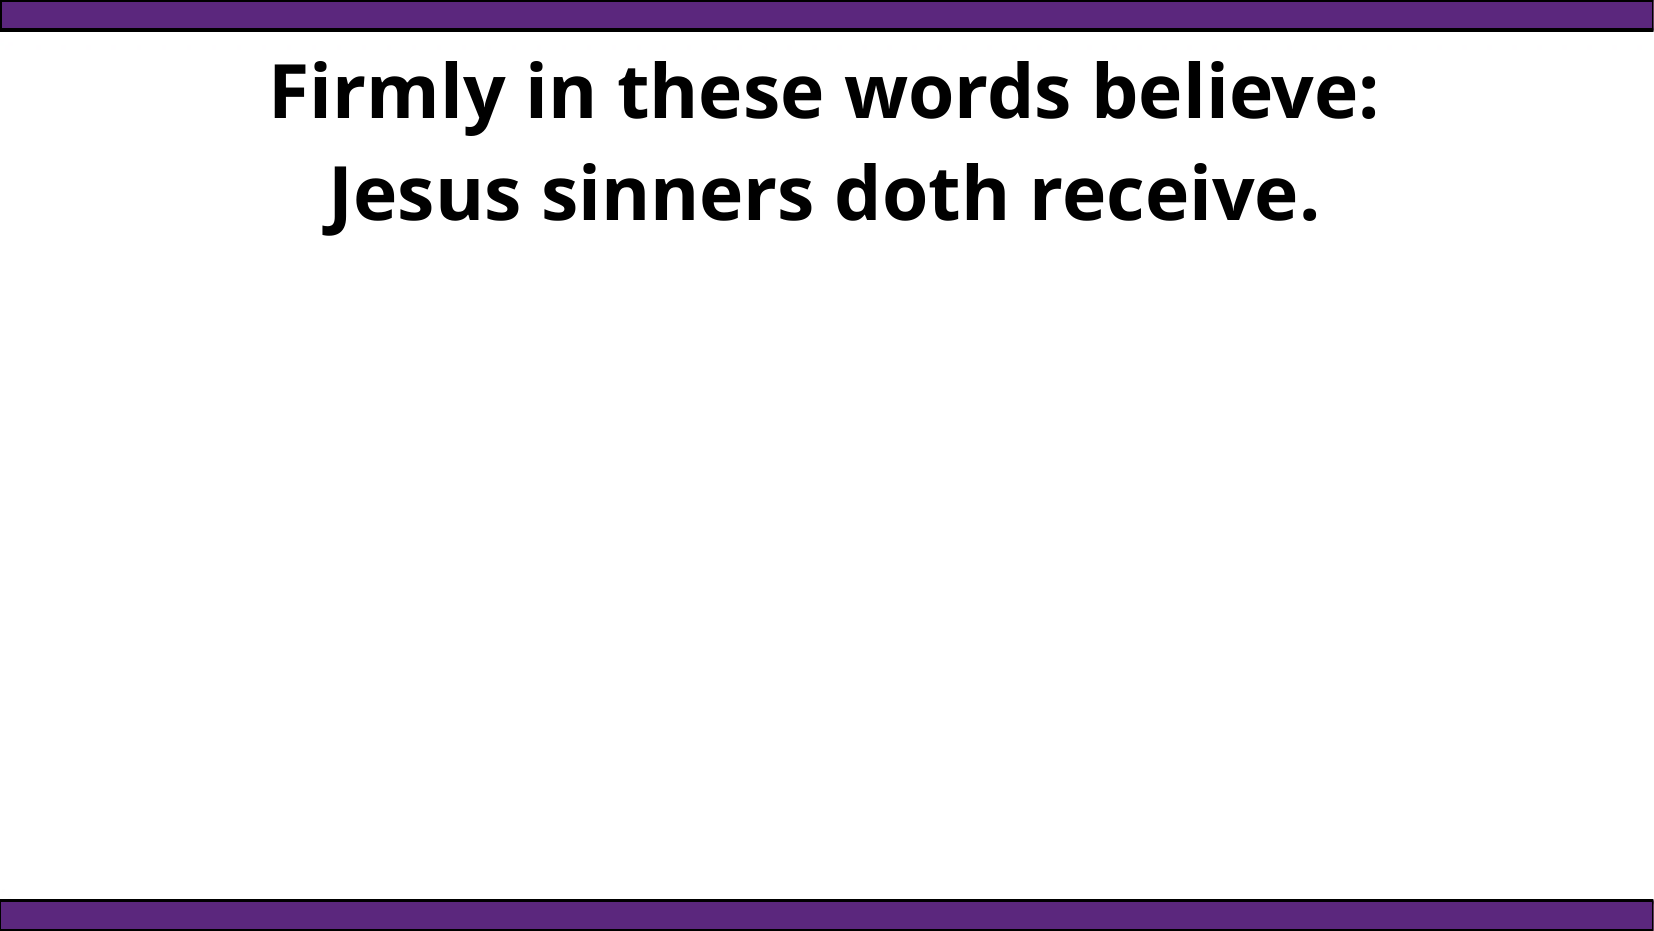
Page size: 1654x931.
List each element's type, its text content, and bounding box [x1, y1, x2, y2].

text_box [0, 900, 1654, 931]
text_box Firmly in these words believe: Jesus sinners doth receive. [60, 30, 1591, 246]
text_box [0, 0, 1654, 31]
picture [0, 31, 1654, 900]
